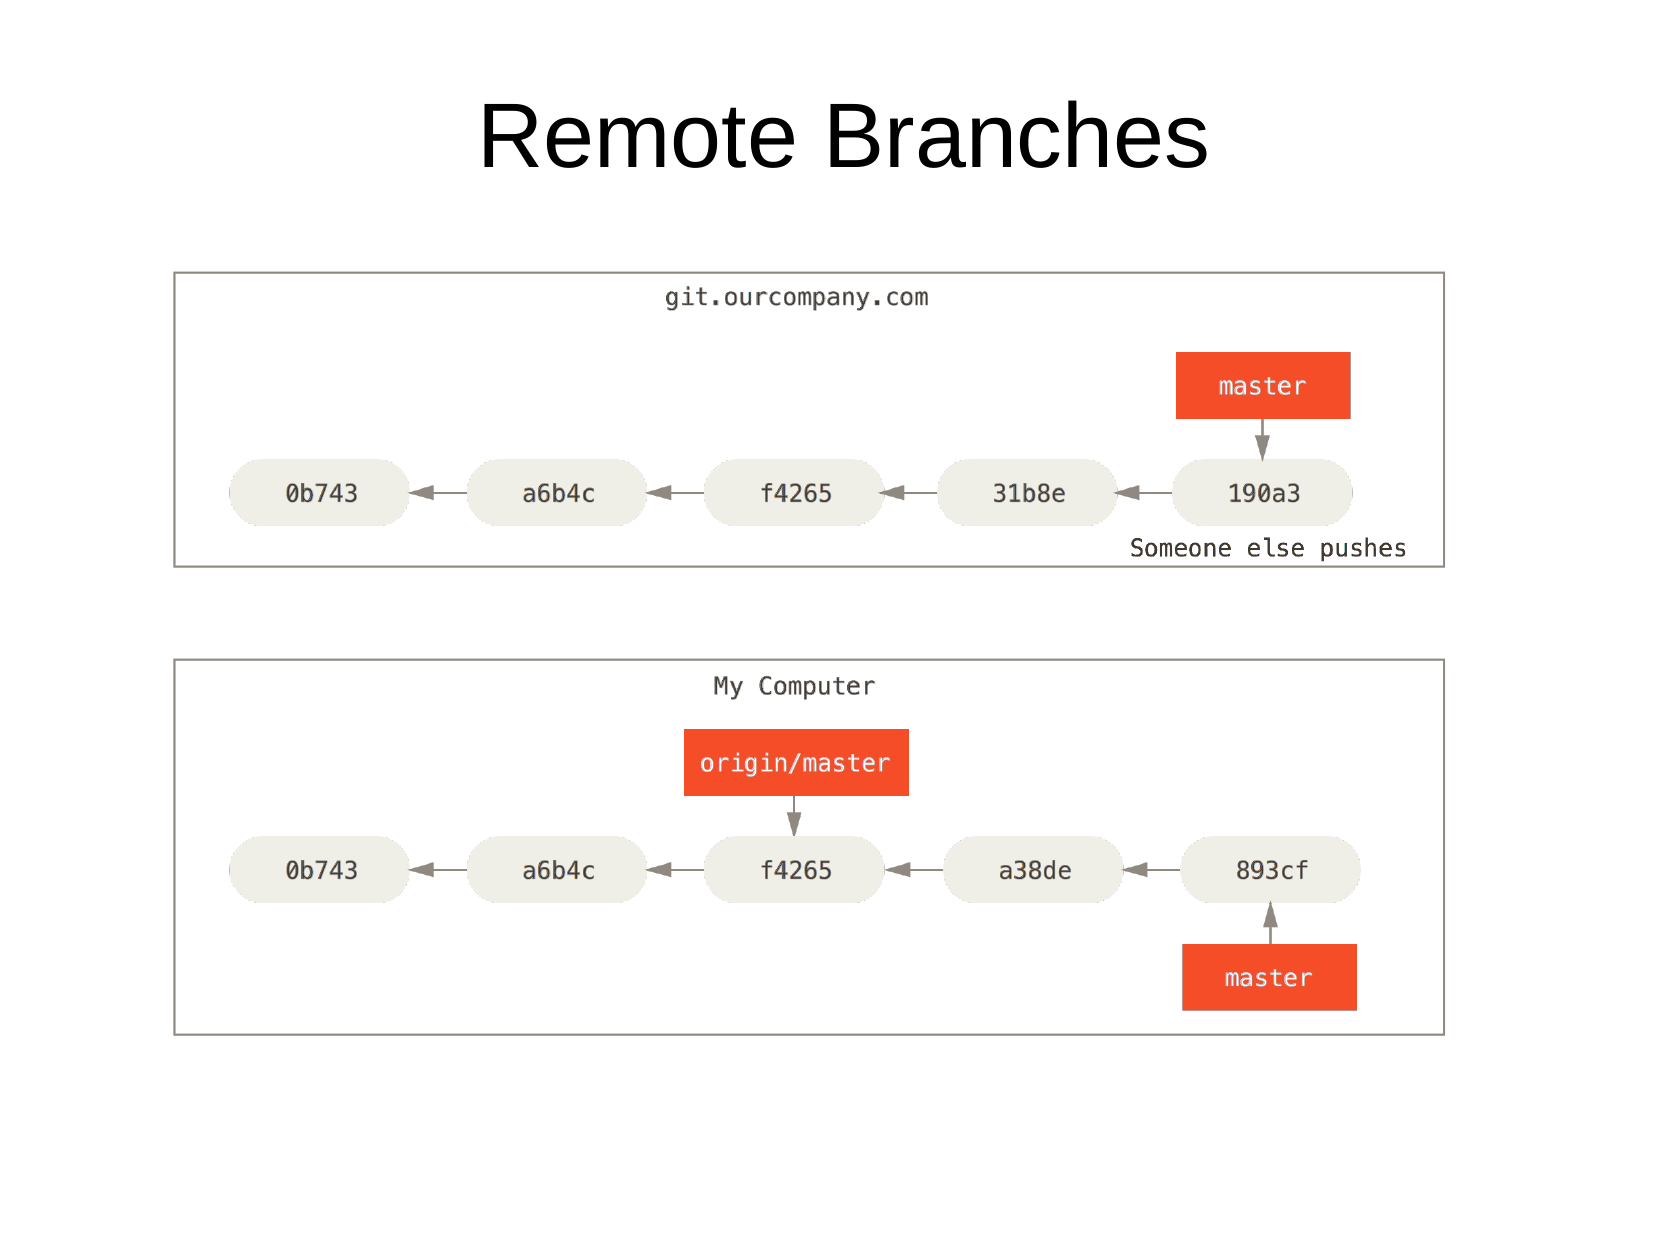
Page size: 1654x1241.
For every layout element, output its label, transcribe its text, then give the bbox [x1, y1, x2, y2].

title Remote Branches [0, 27, 1654, 235]
picture [136, 238, 1480, 1066]
